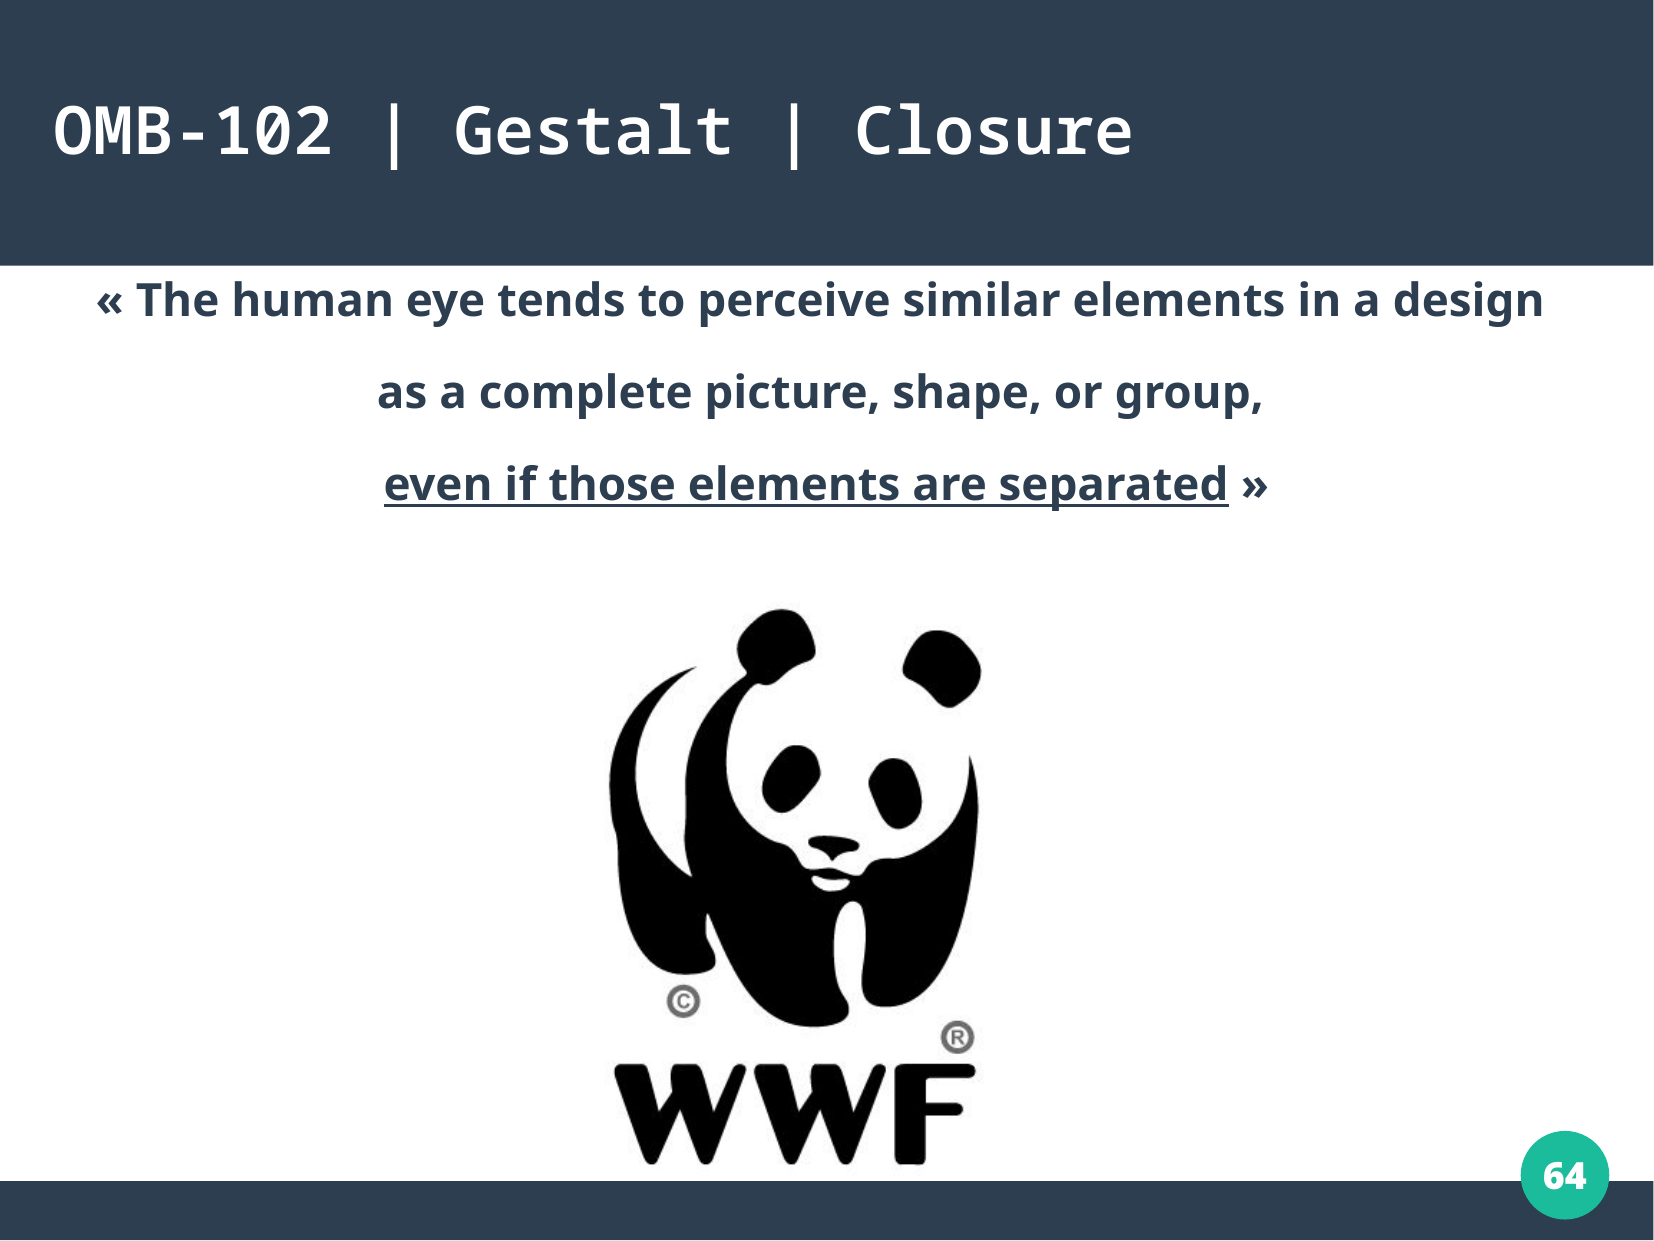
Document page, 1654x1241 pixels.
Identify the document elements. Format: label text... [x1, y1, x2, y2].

list « The human eye tends to perceive similar elements in a design as a complete picture, shape, or group, even if those elements are separated » [0, 267, 1654, 584]
picture [410, 602, 1177, 1176]
title OMB-102 | Gestalt | Closure [54, 49, 1590, 207]
